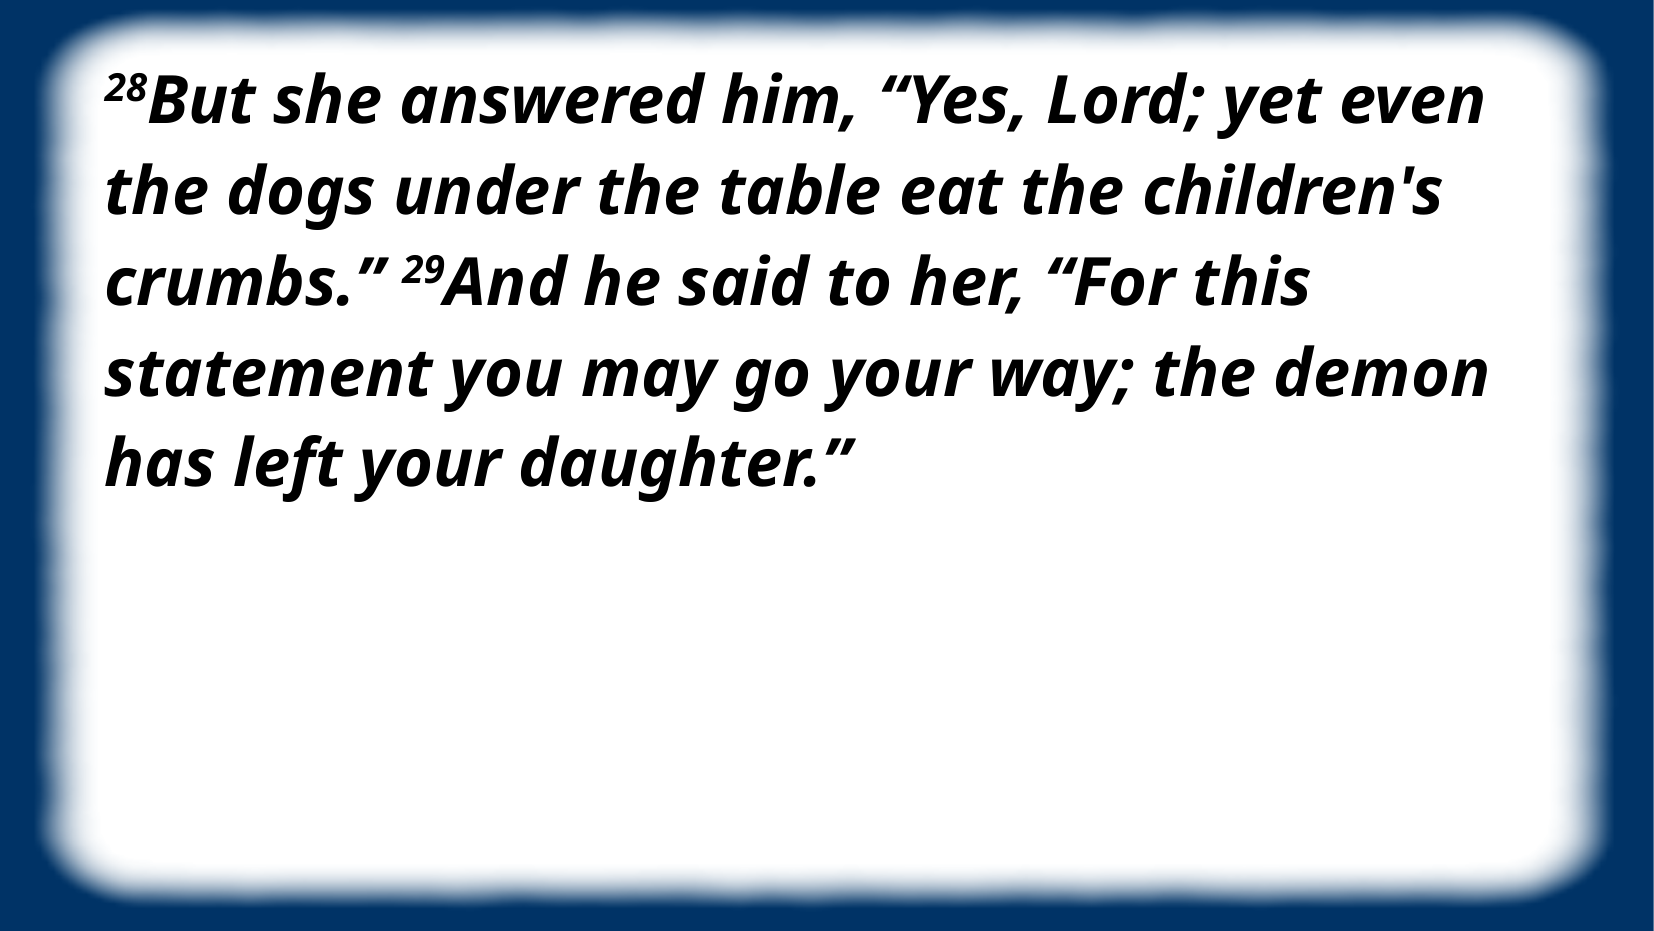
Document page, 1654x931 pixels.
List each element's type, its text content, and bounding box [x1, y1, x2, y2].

picture [0, 0, 1654, 931]
text_box 28But she answered him, “Yes, Lord; yet even the dogs under the table eat the children's crumbs.” 29And he said to her, “For this statement you may go your way; the demon has left your daughter.” [90, 45, 1561, 504]
